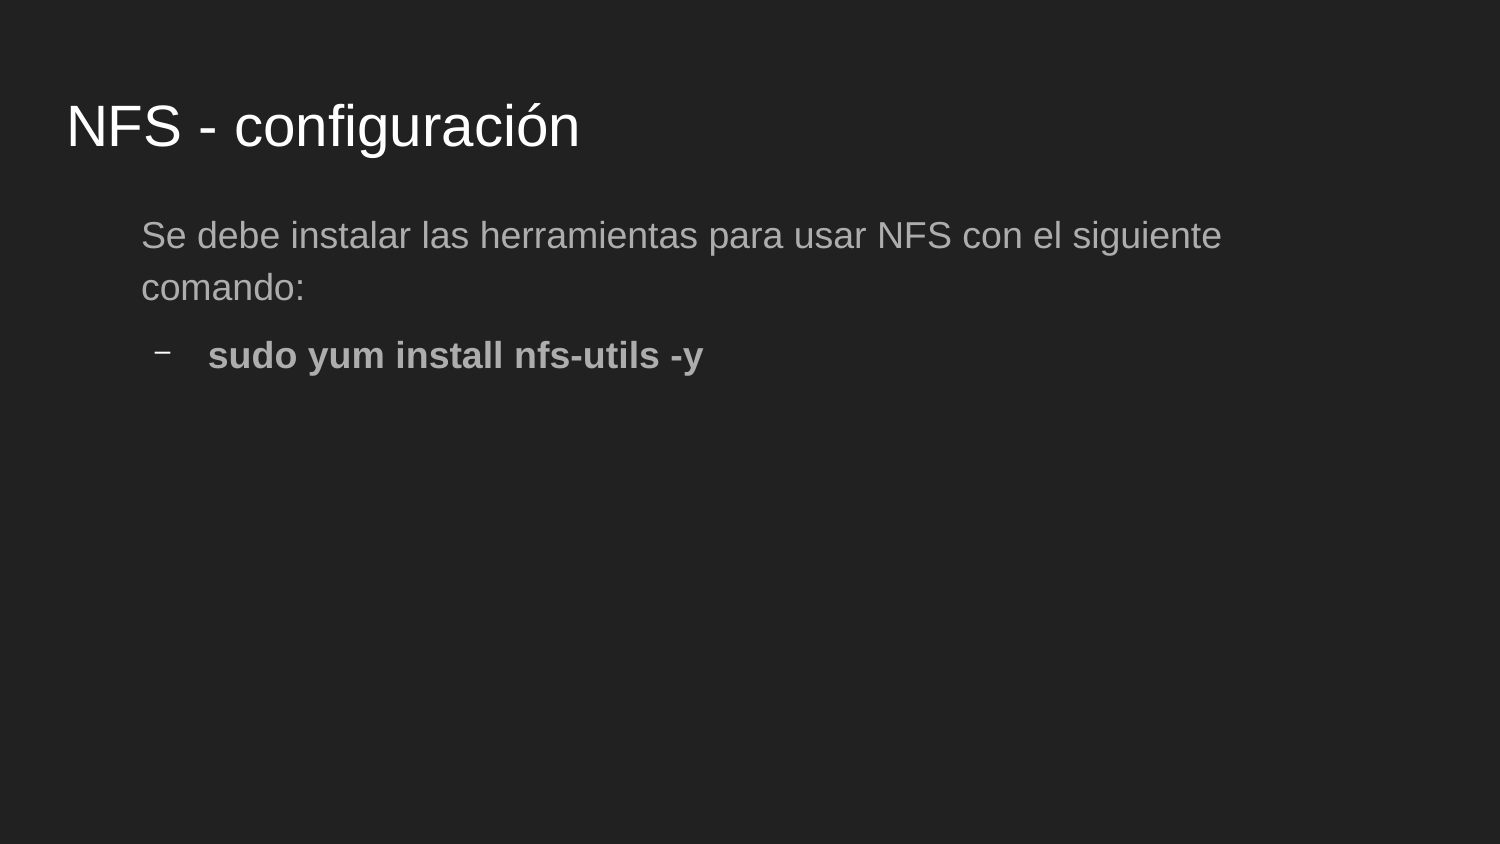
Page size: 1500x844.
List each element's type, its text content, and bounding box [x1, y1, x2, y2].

title NFS - configuración [51, 72, 1449, 167]
list Se debe instalar las herramientas para usar NFS con el siguiente comando: sudo yum install nfs-utils -y [51, 189, 1261, 750]
